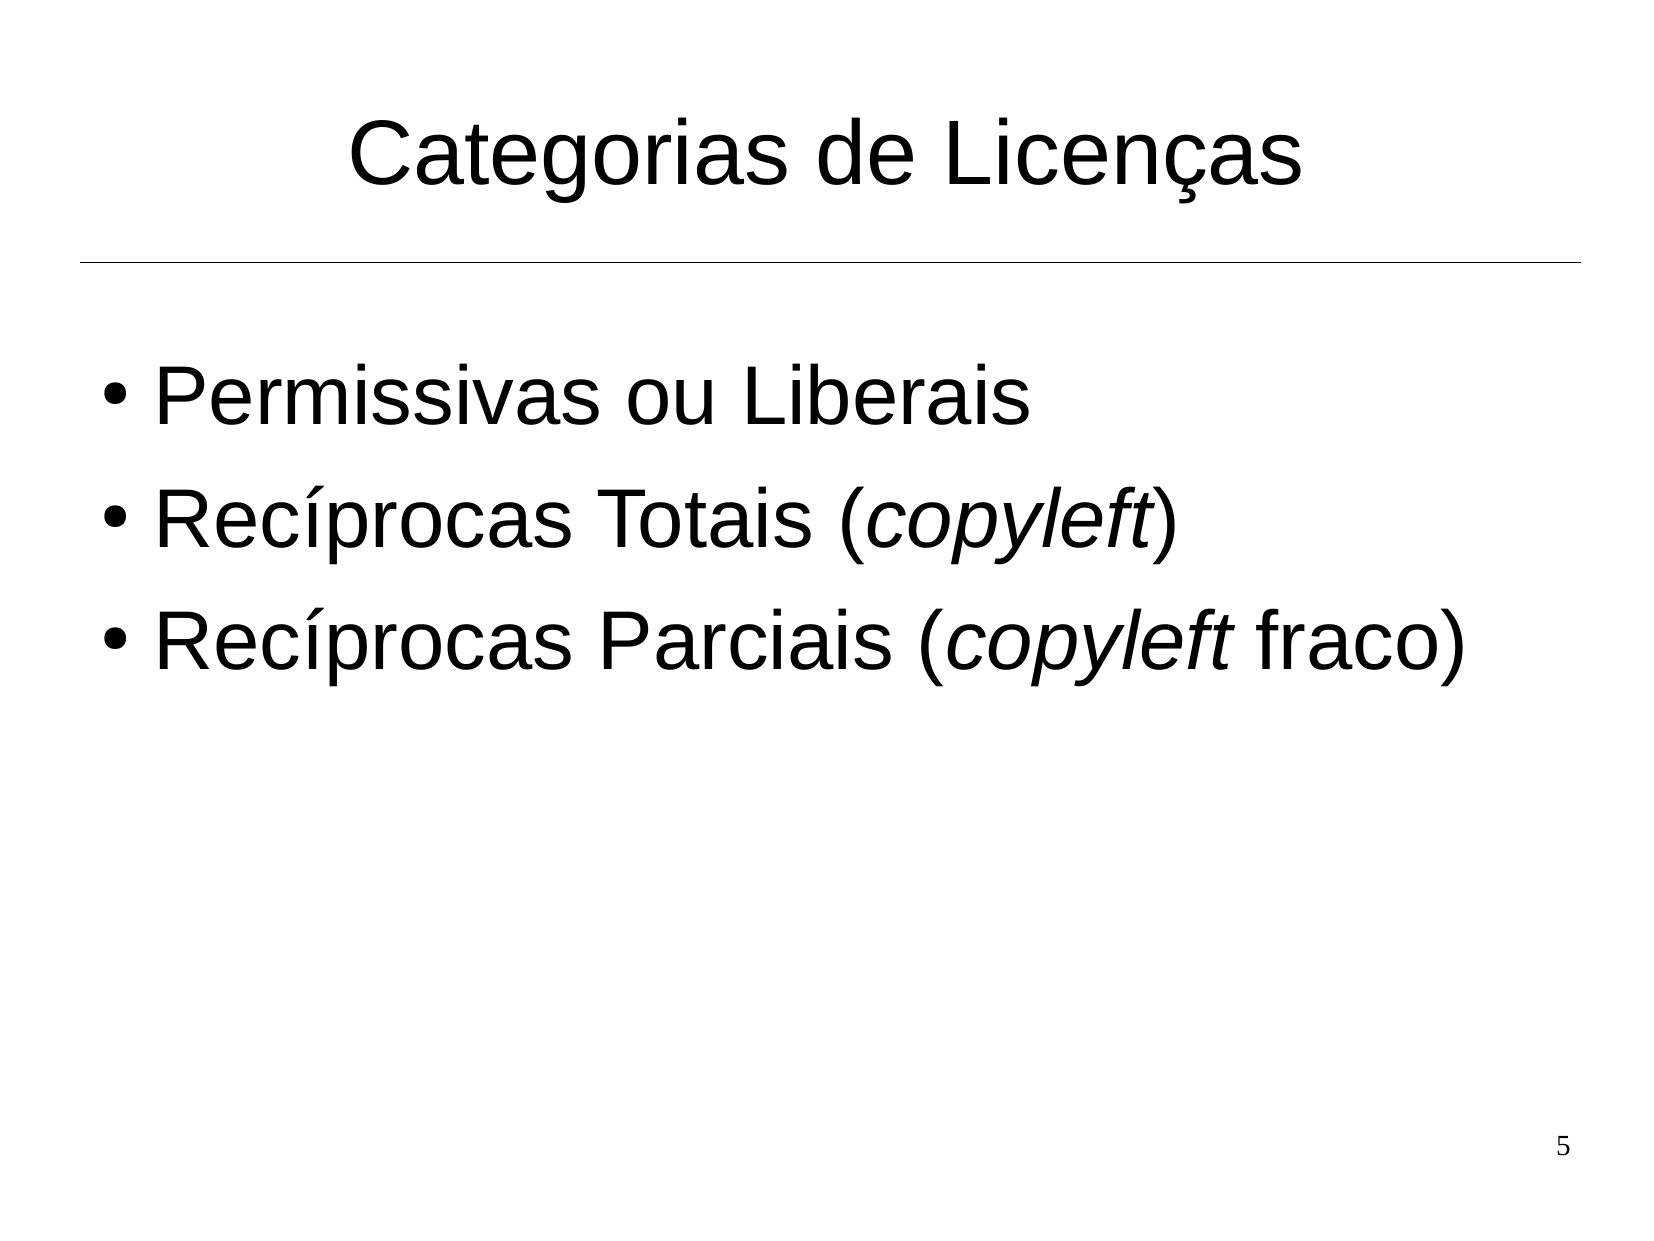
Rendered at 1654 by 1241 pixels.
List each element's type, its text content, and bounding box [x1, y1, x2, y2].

title Categorias de Licenças [82, 56, 1571, 250]
list Permissivas ou Liberais Recíprocas Totais (copyleft) Recíprocas Parciais (copyleft fraco) [82, 349, 1571, 1095]
